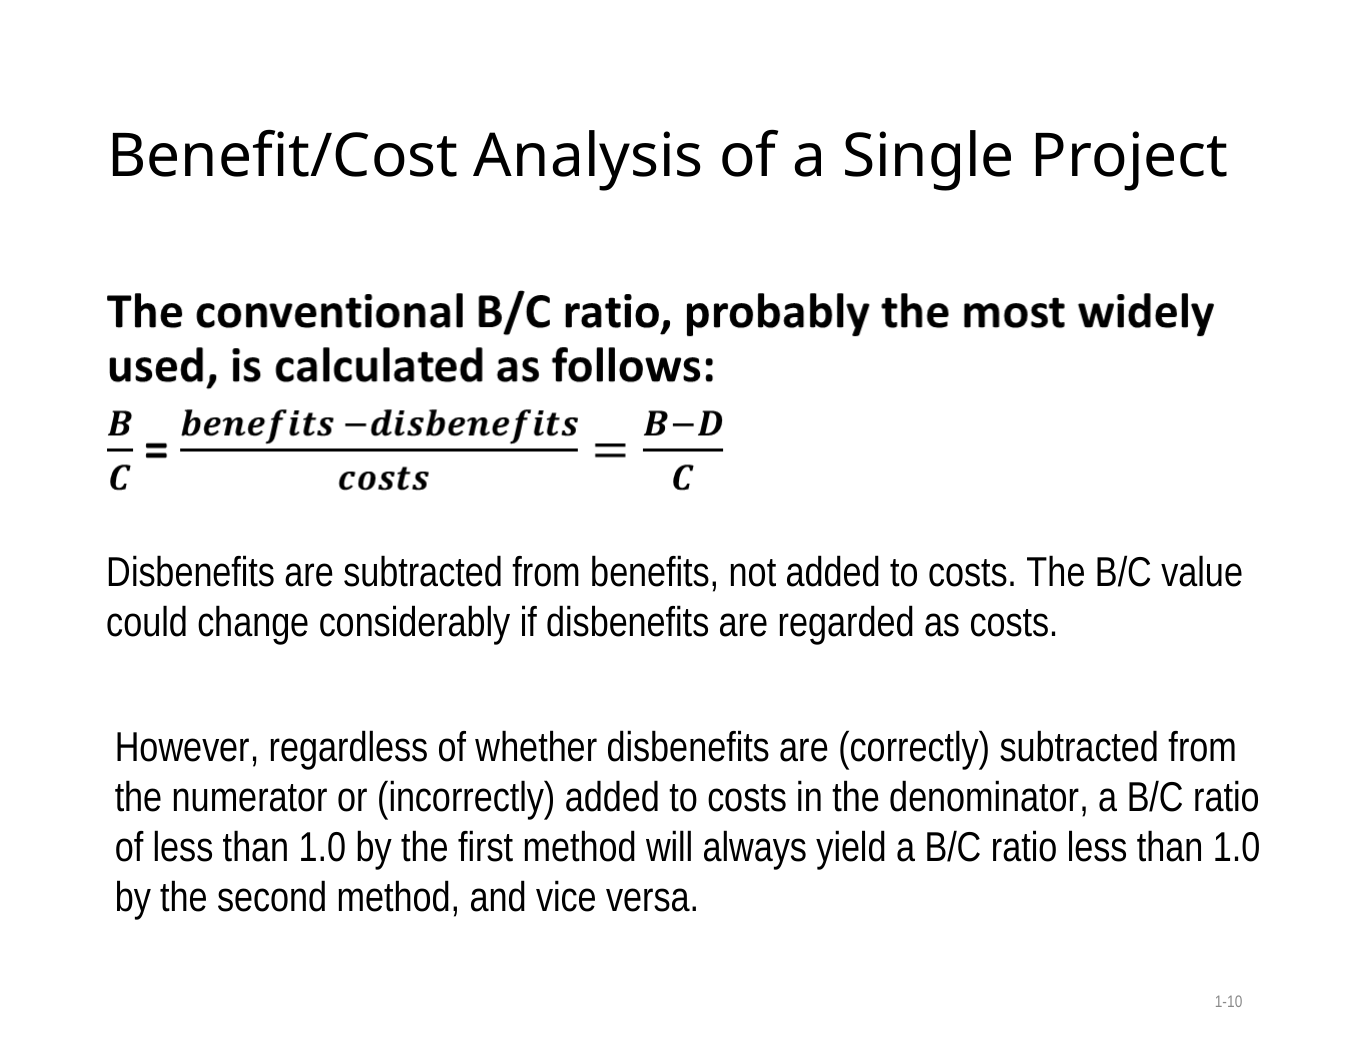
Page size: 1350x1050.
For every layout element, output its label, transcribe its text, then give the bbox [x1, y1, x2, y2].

text_box However, regardless of whether disbenefits are (correctly) subtracted from the numerator or (incorrectly) added to costs in the denominator, a B/C ratio of less than 1.0 by the first method will always yield a B/C ratio less than 1.0 by the second method, and vice versa. [99, 712, 1301, 928]
text_box Disbenefits are subtracted from benefits, not added to costs. The B/C value could change considerably if disbenefits are regarded as costs. [91, 537, 1292, 653]
picture [92, 278, 1258, 537]
text_box 1-<number> [953, 973, 1258, 1030]
picture [92, 653, 1258, 947]
title Benefit/Cost Analysis of a Single Project [92, 55, 1258, 259]
